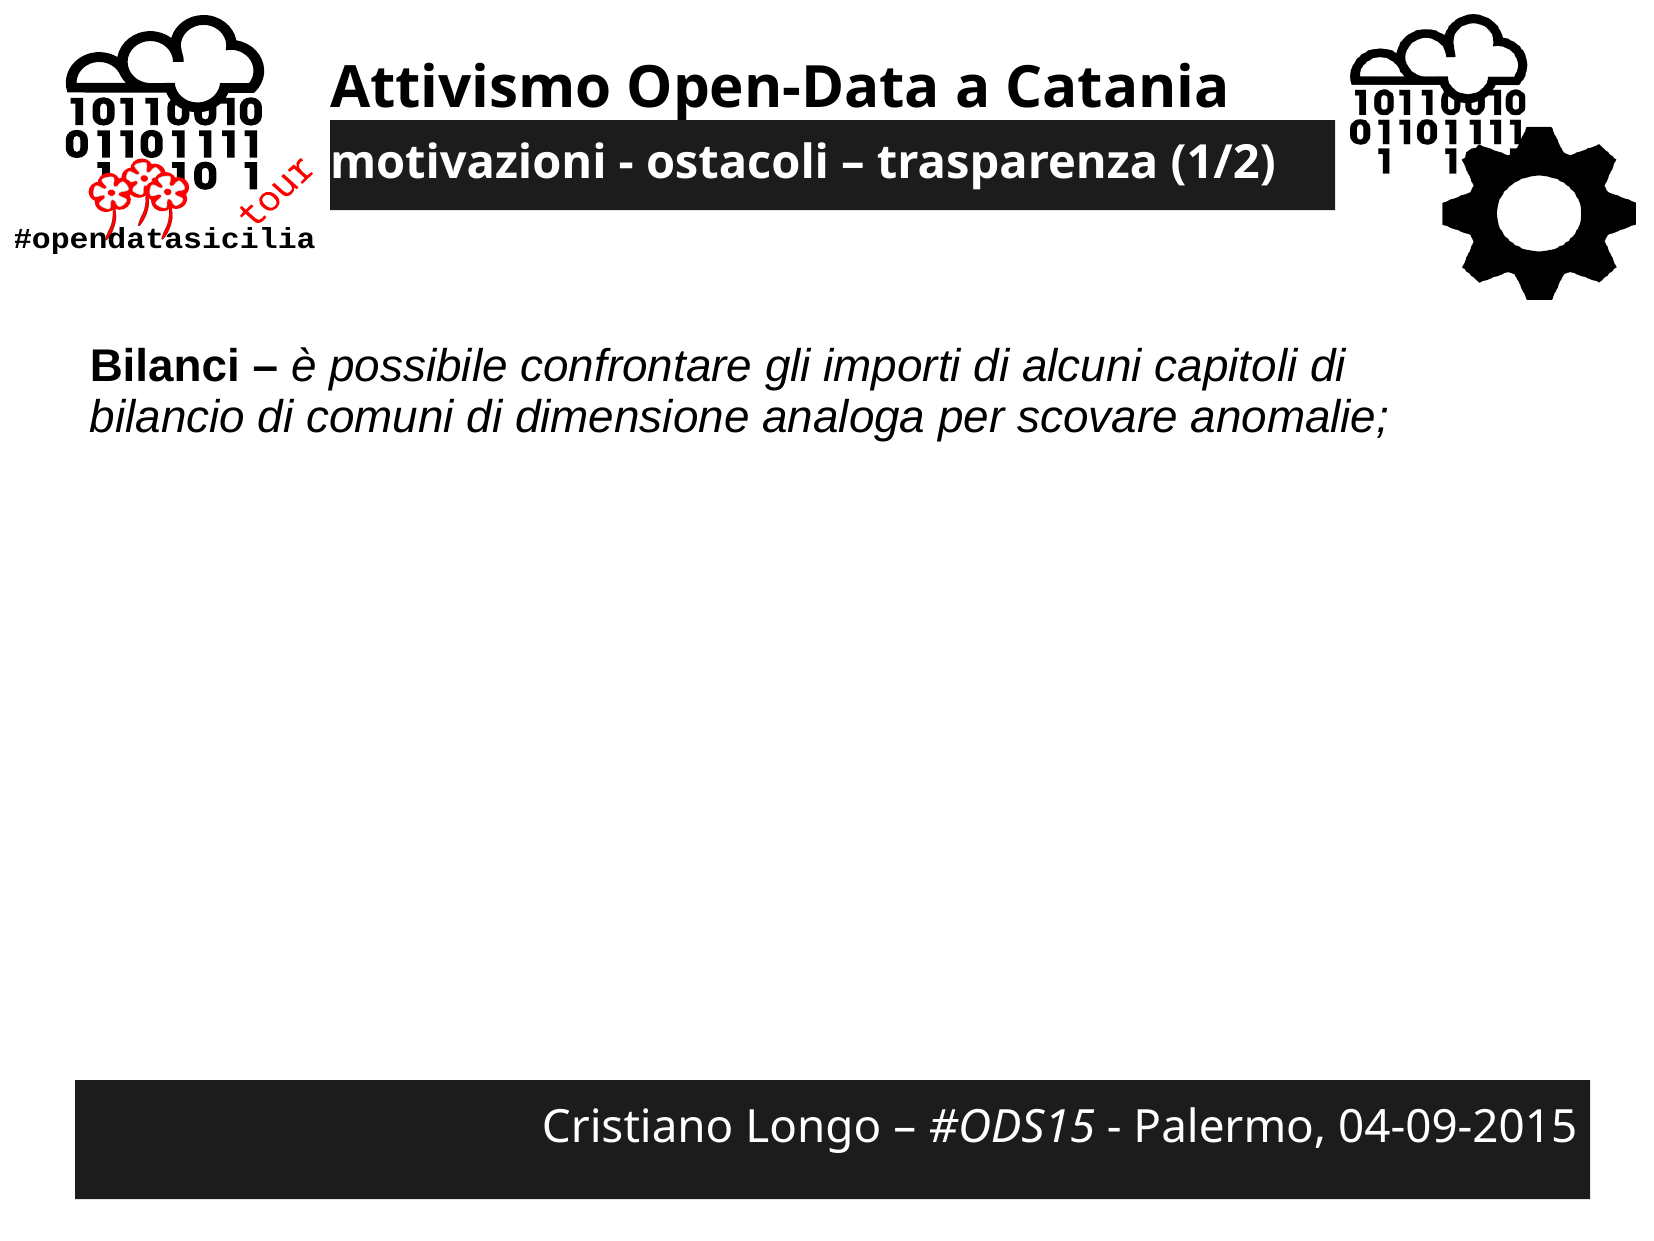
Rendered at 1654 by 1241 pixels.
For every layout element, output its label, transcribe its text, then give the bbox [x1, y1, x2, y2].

list motivazioni - ostacoli – trasparenza (1/2) [330, 120, 1336, 211]
picture [1350, 14, 1636, 301]
list Attivismo Open-Data a Catania [330, 45, 1321, 120]
list Cristiano Longo – #ODS15 - Palermo, 04-09-2015 [75, 1080, 1591, 1200]
text_box Bilanci – è possibile confrontare gli importi di alcuni capitoli di bilancio di comuni di dimensione analoga per scovare anomalie; [75, 332, 1531, 451]
picture [15, 15, 316, 256]
